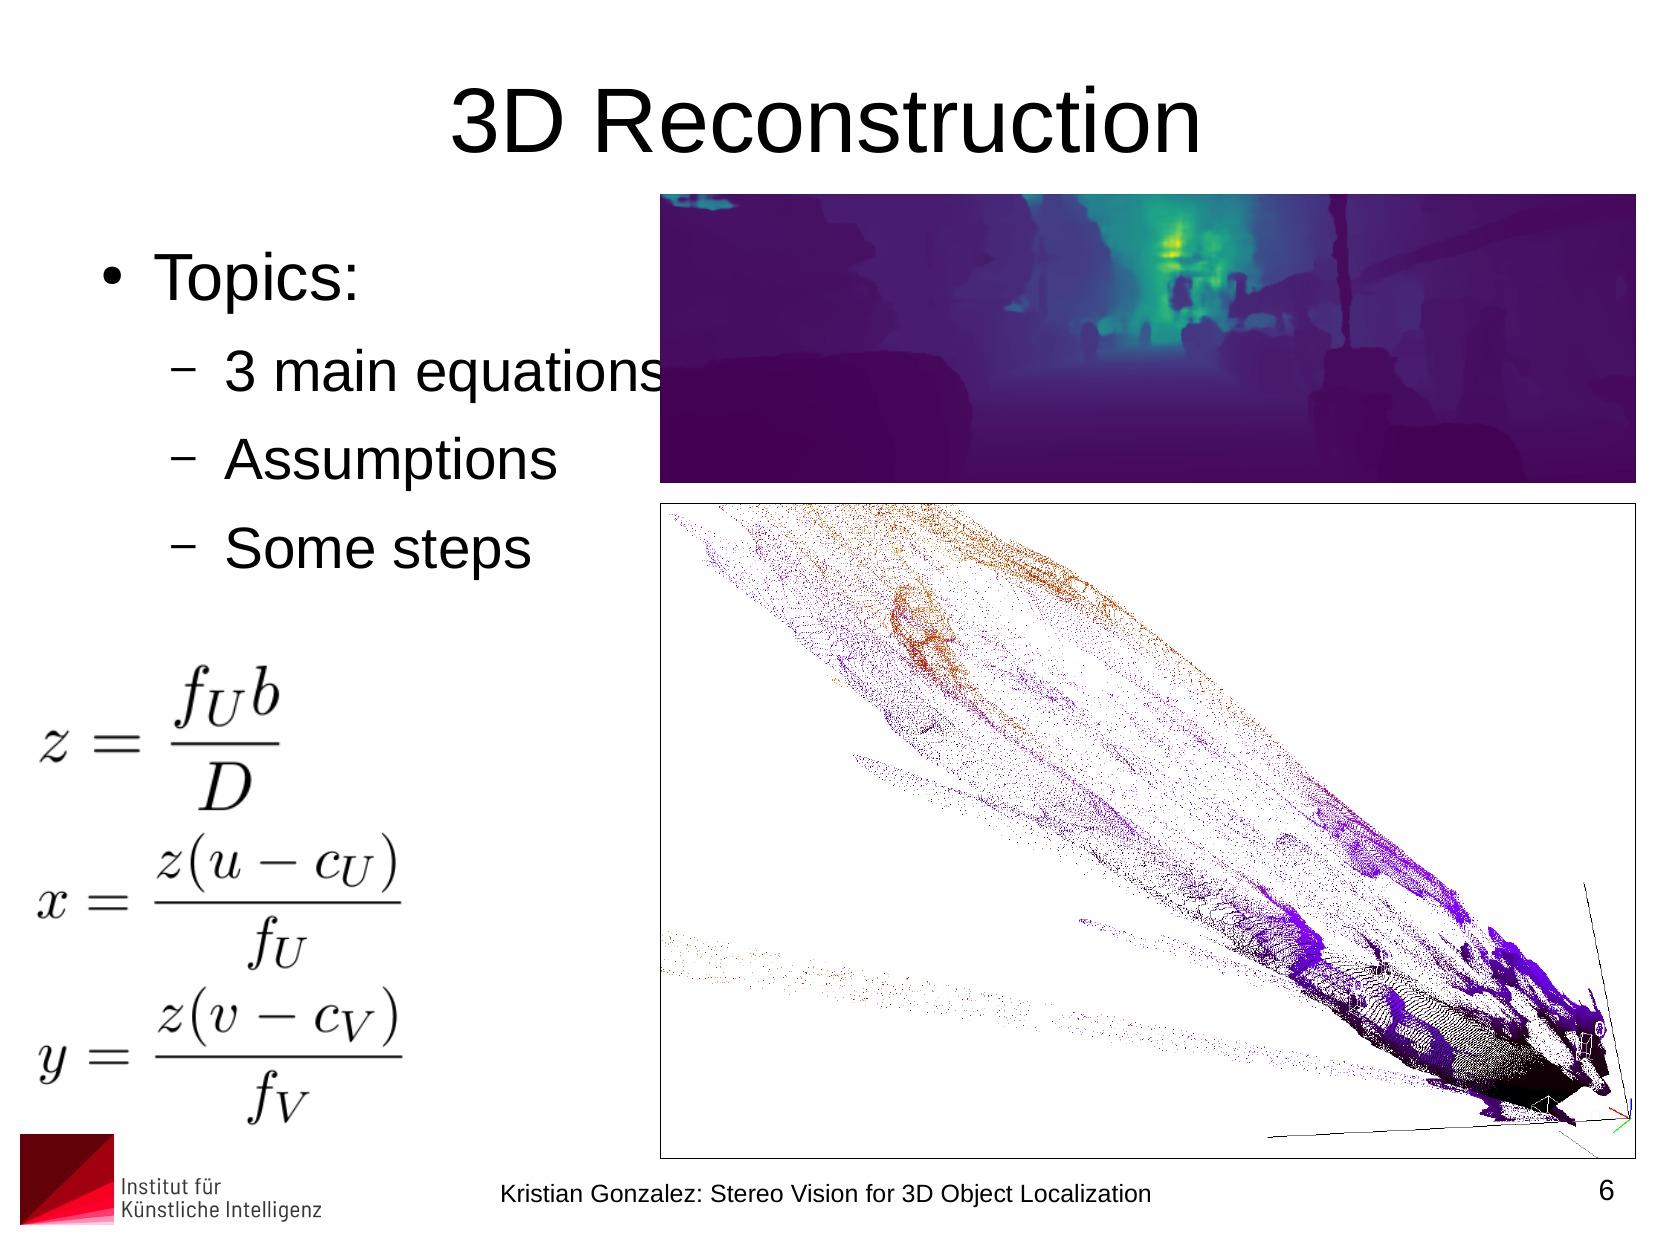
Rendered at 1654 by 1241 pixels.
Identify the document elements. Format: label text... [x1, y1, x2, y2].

picture [20, 1134, 321, 1225]
picture [30, 827, 409, 1129]
title 3D Reconstruction [170, 53, 1483, 189]
picture [660, 503, 1636, 1159]
list Topics: 3 main equations Assumptions Some steps [82, 240, 1571, 1096]
picture [660, 194, 1636, 483]
picture [30, 659, 297, 814]
